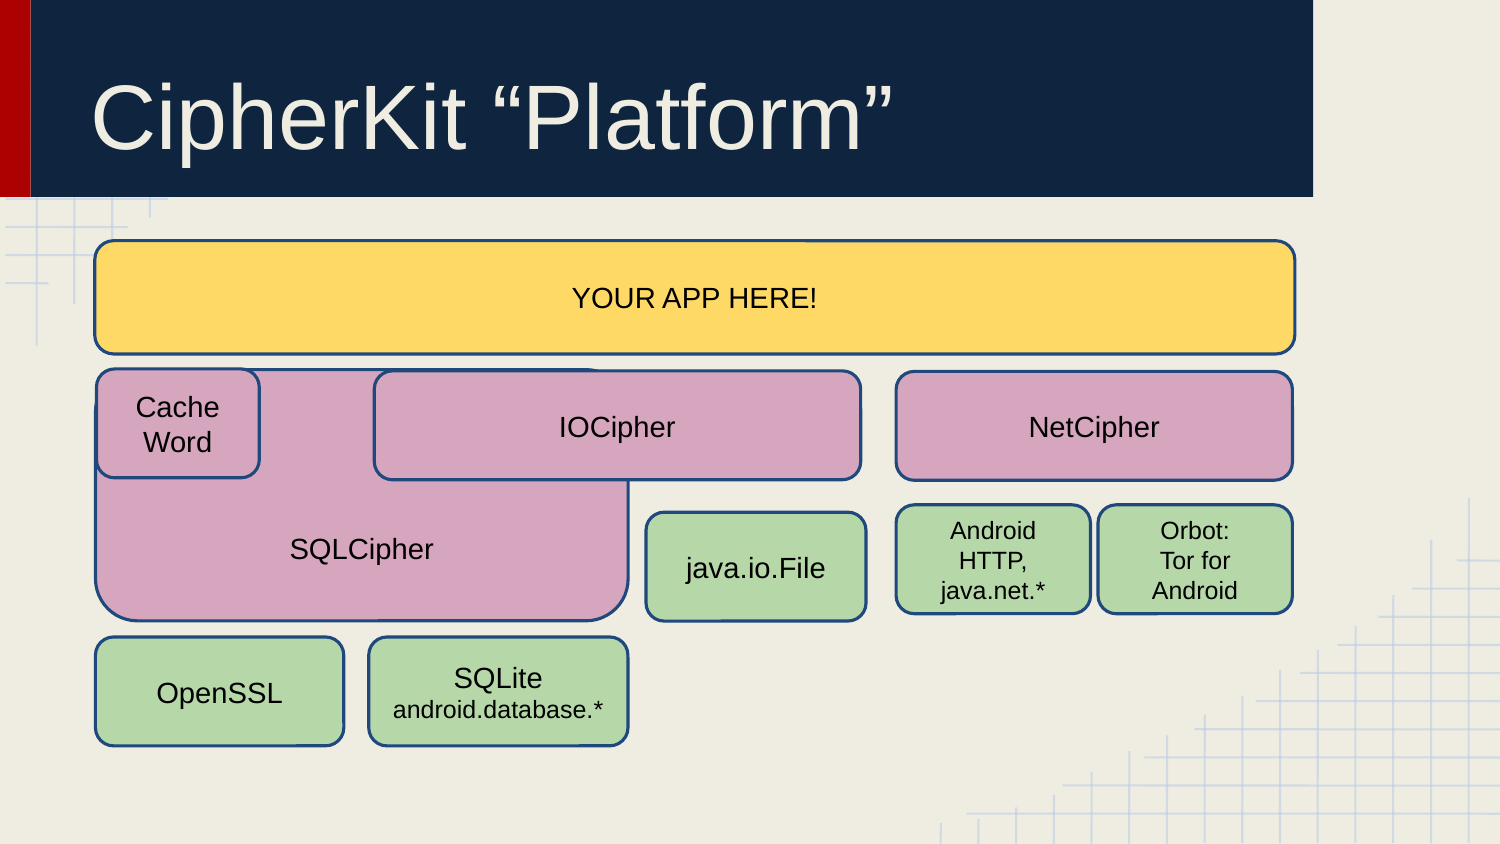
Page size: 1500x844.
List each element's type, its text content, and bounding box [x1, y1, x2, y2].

title CipherKit “Platform” [75, 16, 1276, 183]
text_box Orbot: Tor for Android [1098, 504, 1293, 614]
text_box IOCipher [374, 370, 861, 480]
text_box SQLCipher [95, 369, 629, 621]
text_box NetCipher [896, 371, 1293, 481]
text_box YOUR APP HERE! [94, 240, 1295, 354]
text_box OpenSSL [95, 636, 344, 746]
text_box java.io.File [646, 512, 867, 622]
text_box Android HTTP, java.net.* [896, 504, 1091, 614]
text_box Cache Word [96, 368, 260, 478]
text_box SQLite android.database.* [368, 636, 628, 746]
